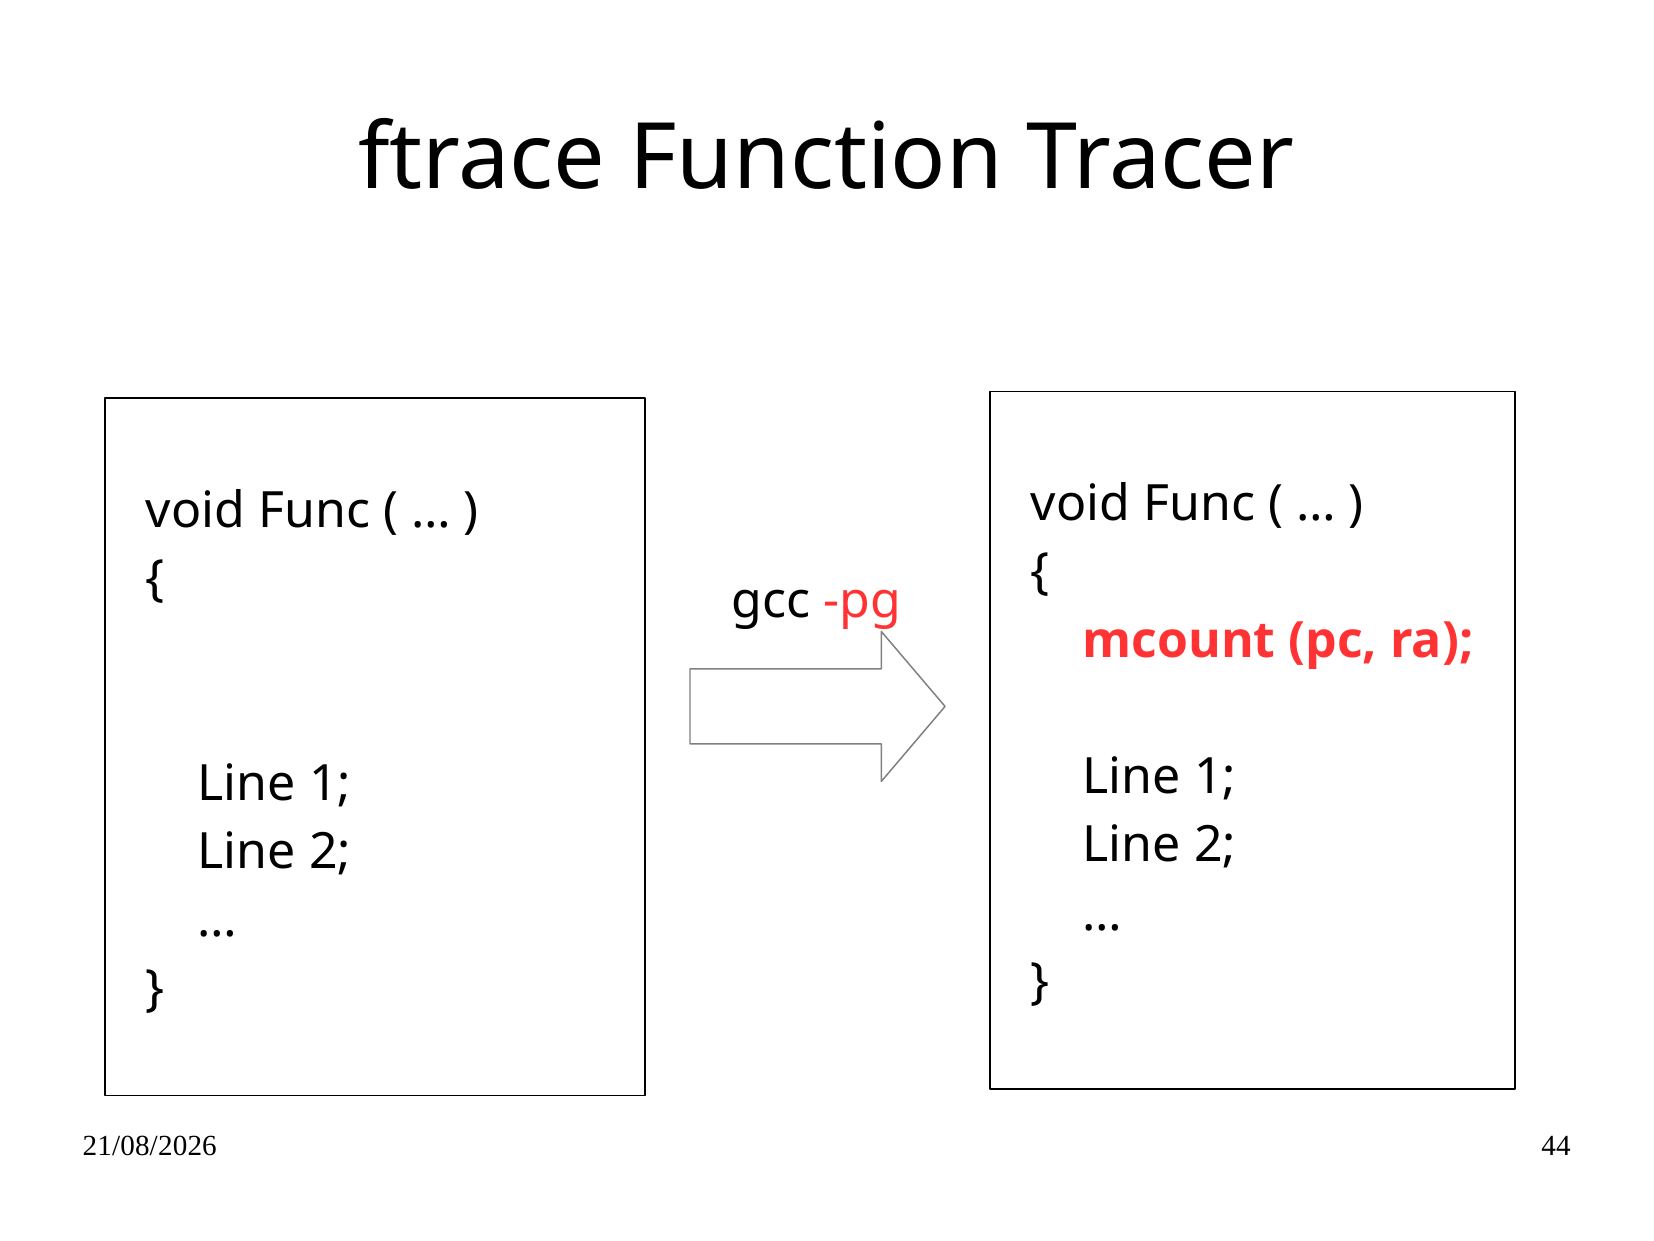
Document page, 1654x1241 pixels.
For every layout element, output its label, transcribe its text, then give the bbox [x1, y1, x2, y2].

text_box void Func ( … ) { Line 1; Line 2; … } [105, 398, 646, 1016]
title ftrace Function Tracer [82, 49, 1571, 257]
text_box gcc -pg [716, 556, 901, 632]
text_box void Func ( … ) { mcount (pc, ra); Line 1; Line 2; … } [990, 391, 1516, 1009]
